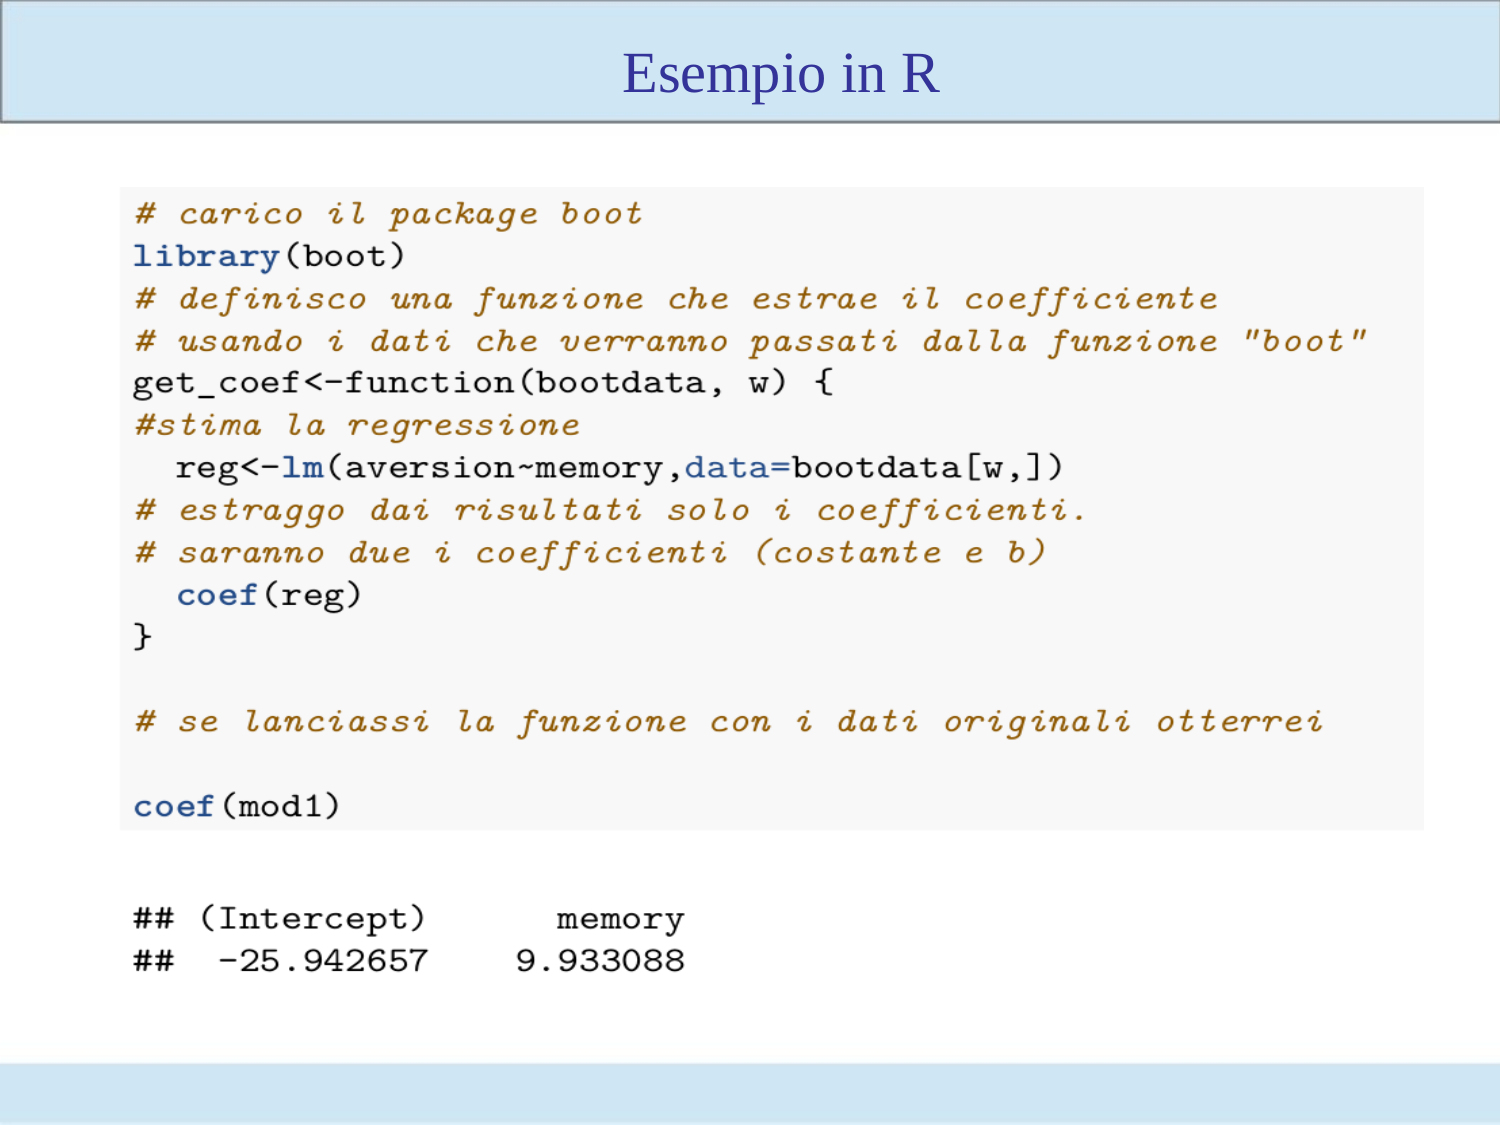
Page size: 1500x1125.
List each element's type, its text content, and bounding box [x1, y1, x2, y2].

picture [0, 0, 1500, 1125]
title Esempio in R [249, 21, 1313, 117]
